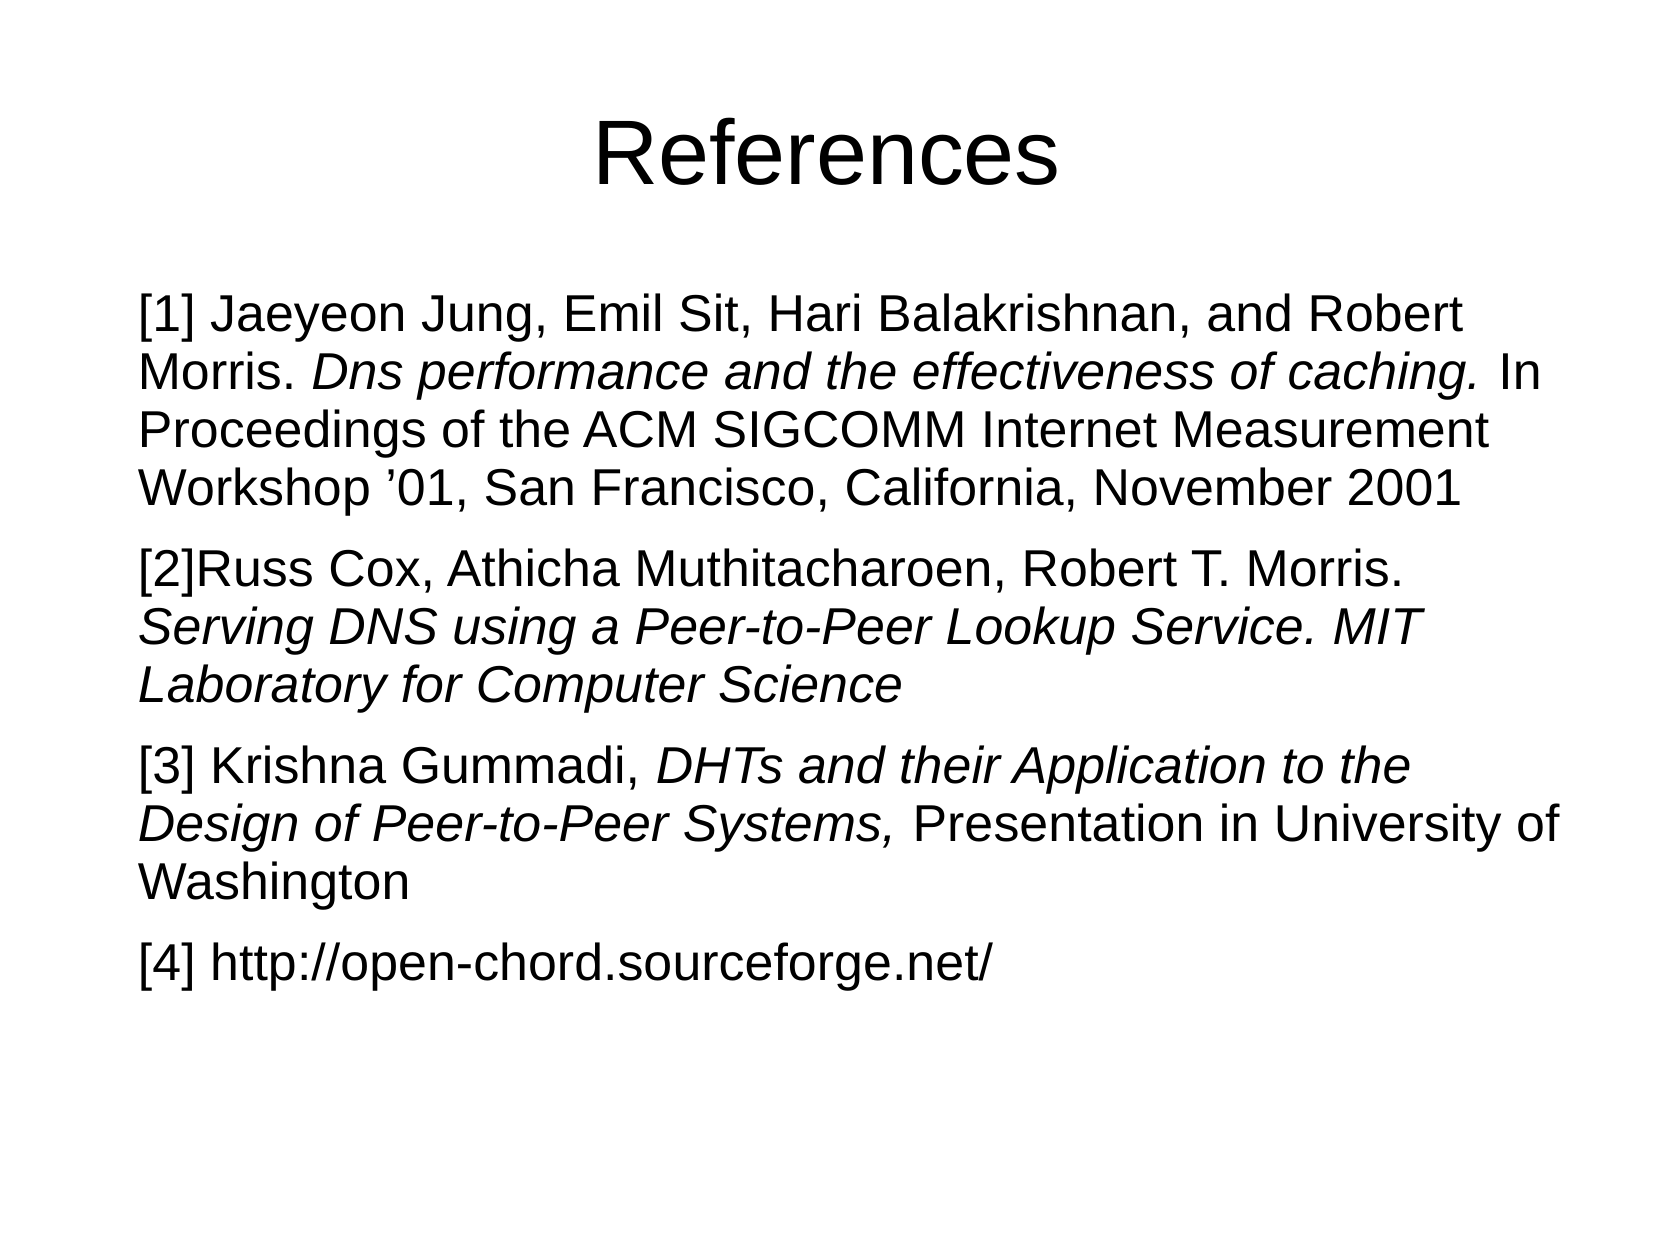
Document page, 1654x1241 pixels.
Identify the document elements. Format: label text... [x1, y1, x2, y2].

title References [82, 49, 1571, 257]
list [1] Jaeyeon Jung, Emil Sit, Hari Balakrishnan, and Robert Morris. Dns performance and the effectiveness of caching. In Proceedings of the ACM SIGCOMM Internet Measurement Workshop ’01, San Francisco, California, November 2001 [2]Russ Cox, Athicha Muthitacharoen, Robert T. Morris. Serving DNS using a Peer-to-Peer Lookup Service. MIT Laboratory for Computer Science [3] Krishna Gummadi, DHTs and their Application to the Design of Peer-to-Peer Systems, Presentation in University of Washington [4] http://open-chord.sourceforge.net/ [82, 284, 1571, 1004]
